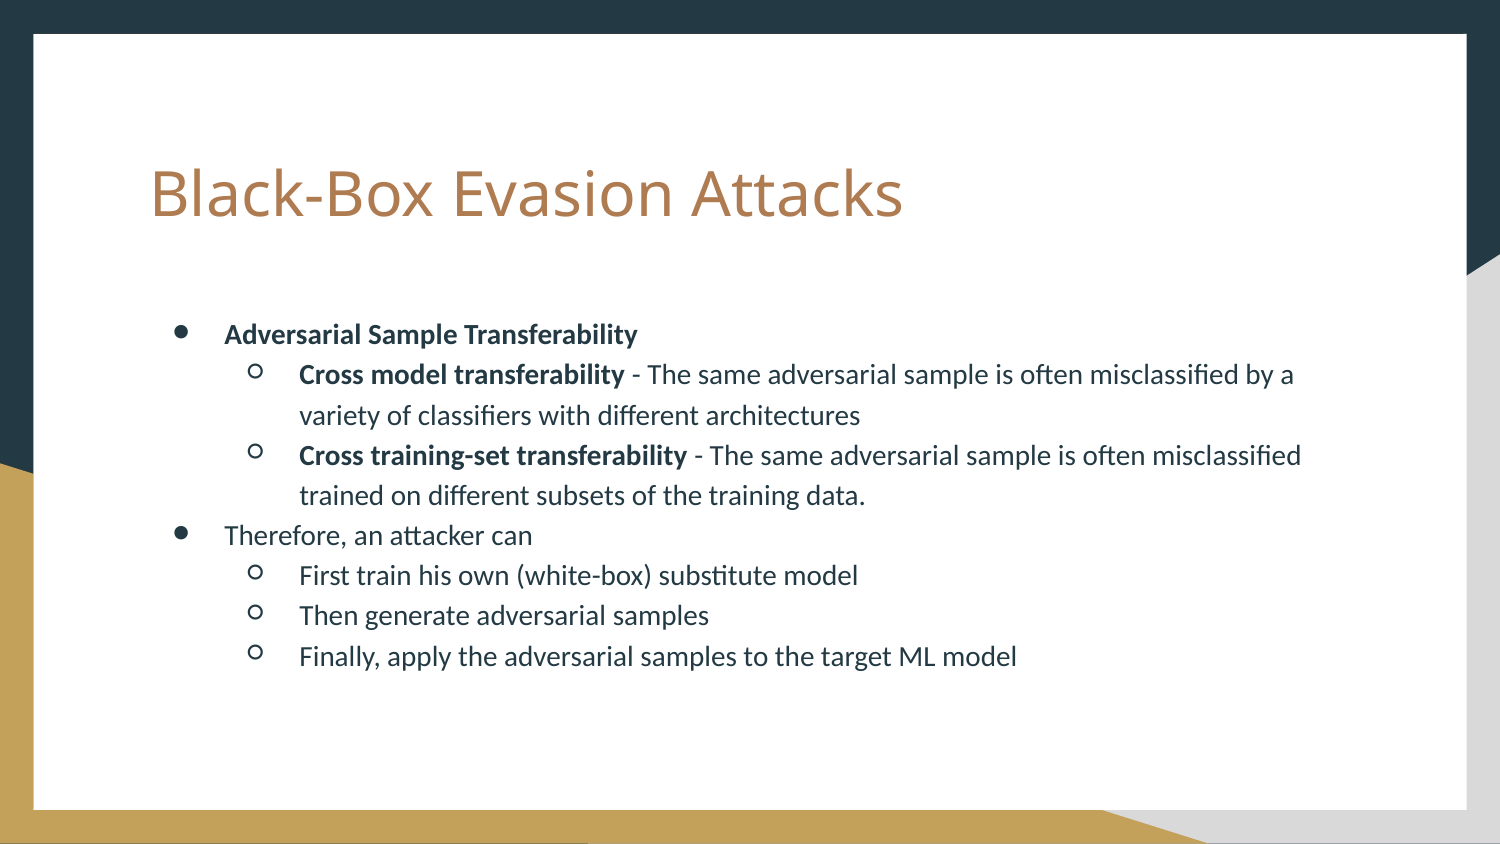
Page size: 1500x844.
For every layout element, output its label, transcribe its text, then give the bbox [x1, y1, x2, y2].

list Adversarial Sample Transferability Cross model transferability - The same adversarial sample is often misclassified by a variety of classifiers with different architectures Cross training-set transferability - The same adversarial sample is often misclassified trained on different subsets of the training data. Therefore, an attacker can First train his own (white-box) substitute model Then generate adversarial samples Finally, apply the adversarial samples to the target ML model [134, 295, 1366, 697]
title Black-Box Evasion Attacks [134, 138, 1366, 295]
